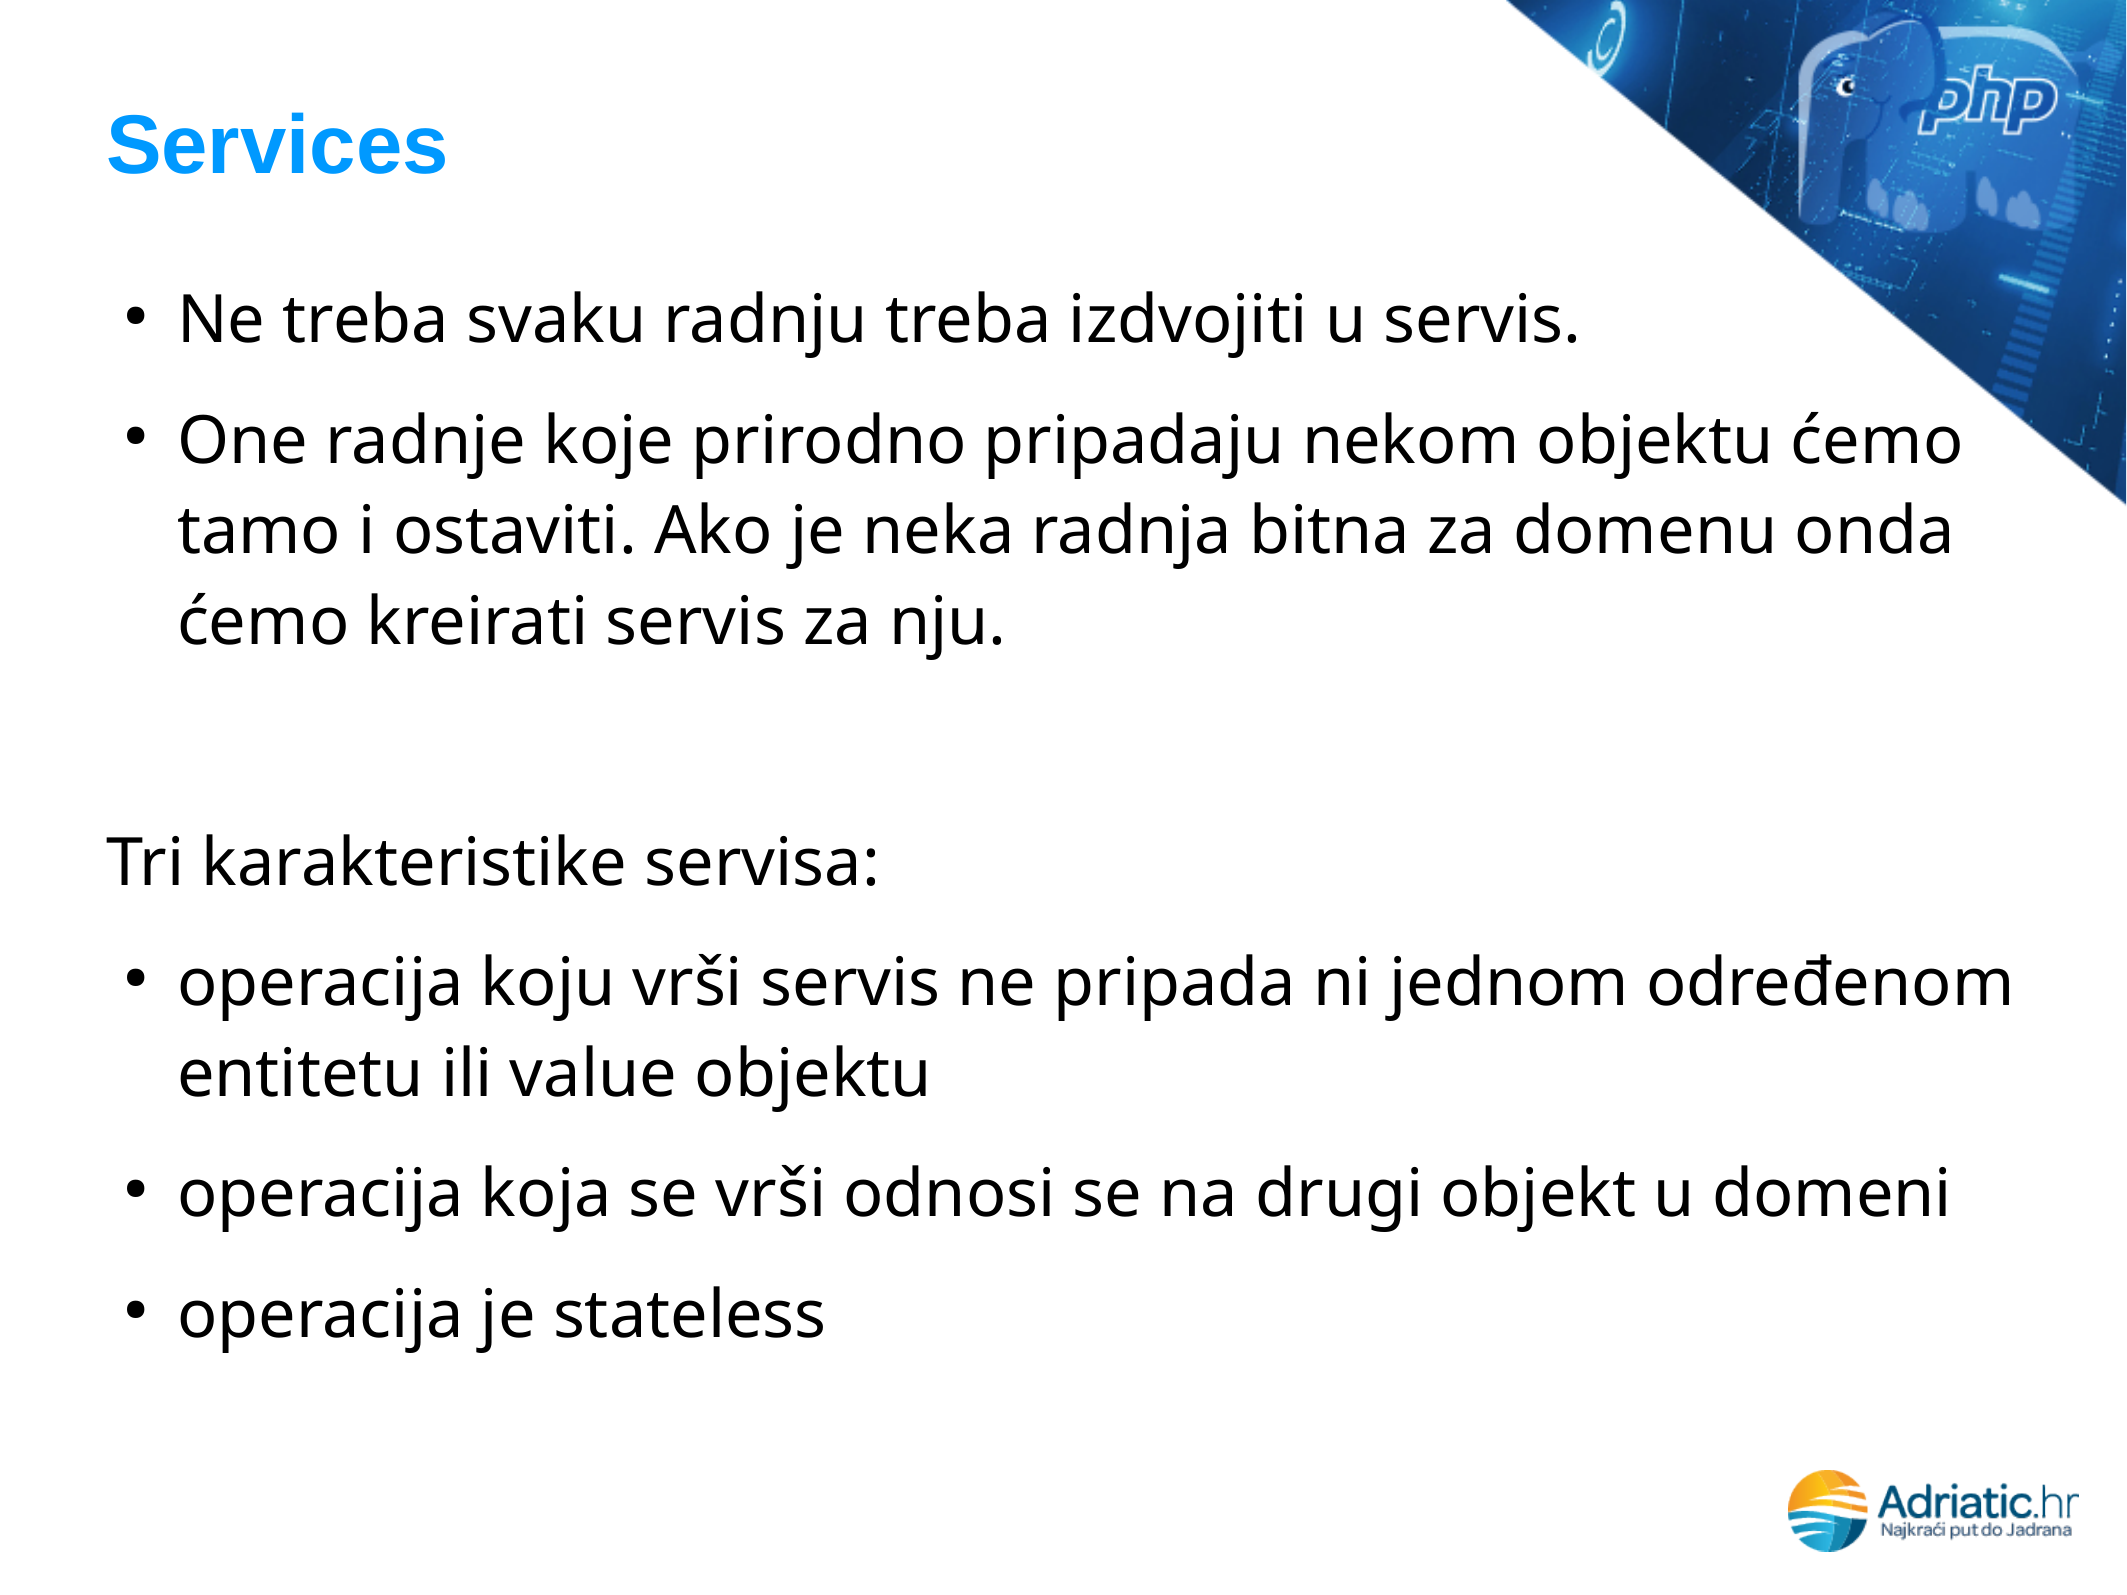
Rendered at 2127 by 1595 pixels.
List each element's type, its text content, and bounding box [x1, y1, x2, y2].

picture [1788, 1470, 2079, 1552]
list Ne treba svaku radnju treba izdvojiti u servis. One radnje koje prirodno pripadaju nekom objektu ćemo tamo i ostaviti. Ako je neka radnja bitna za domenu onda ćemo kreirati servis za nju. Tri karakteristike servisa: operacija koju vrši servis ne pripada ni jednom određenom entitetu ili value objektu operacija koja se vrši odnosi se na drugi objekt u domeni operacija je stateless [106, 271, 2020, 1453]
picture [1505, 0, 2127, 625]
title Services [106, 70, 1630, 219]
